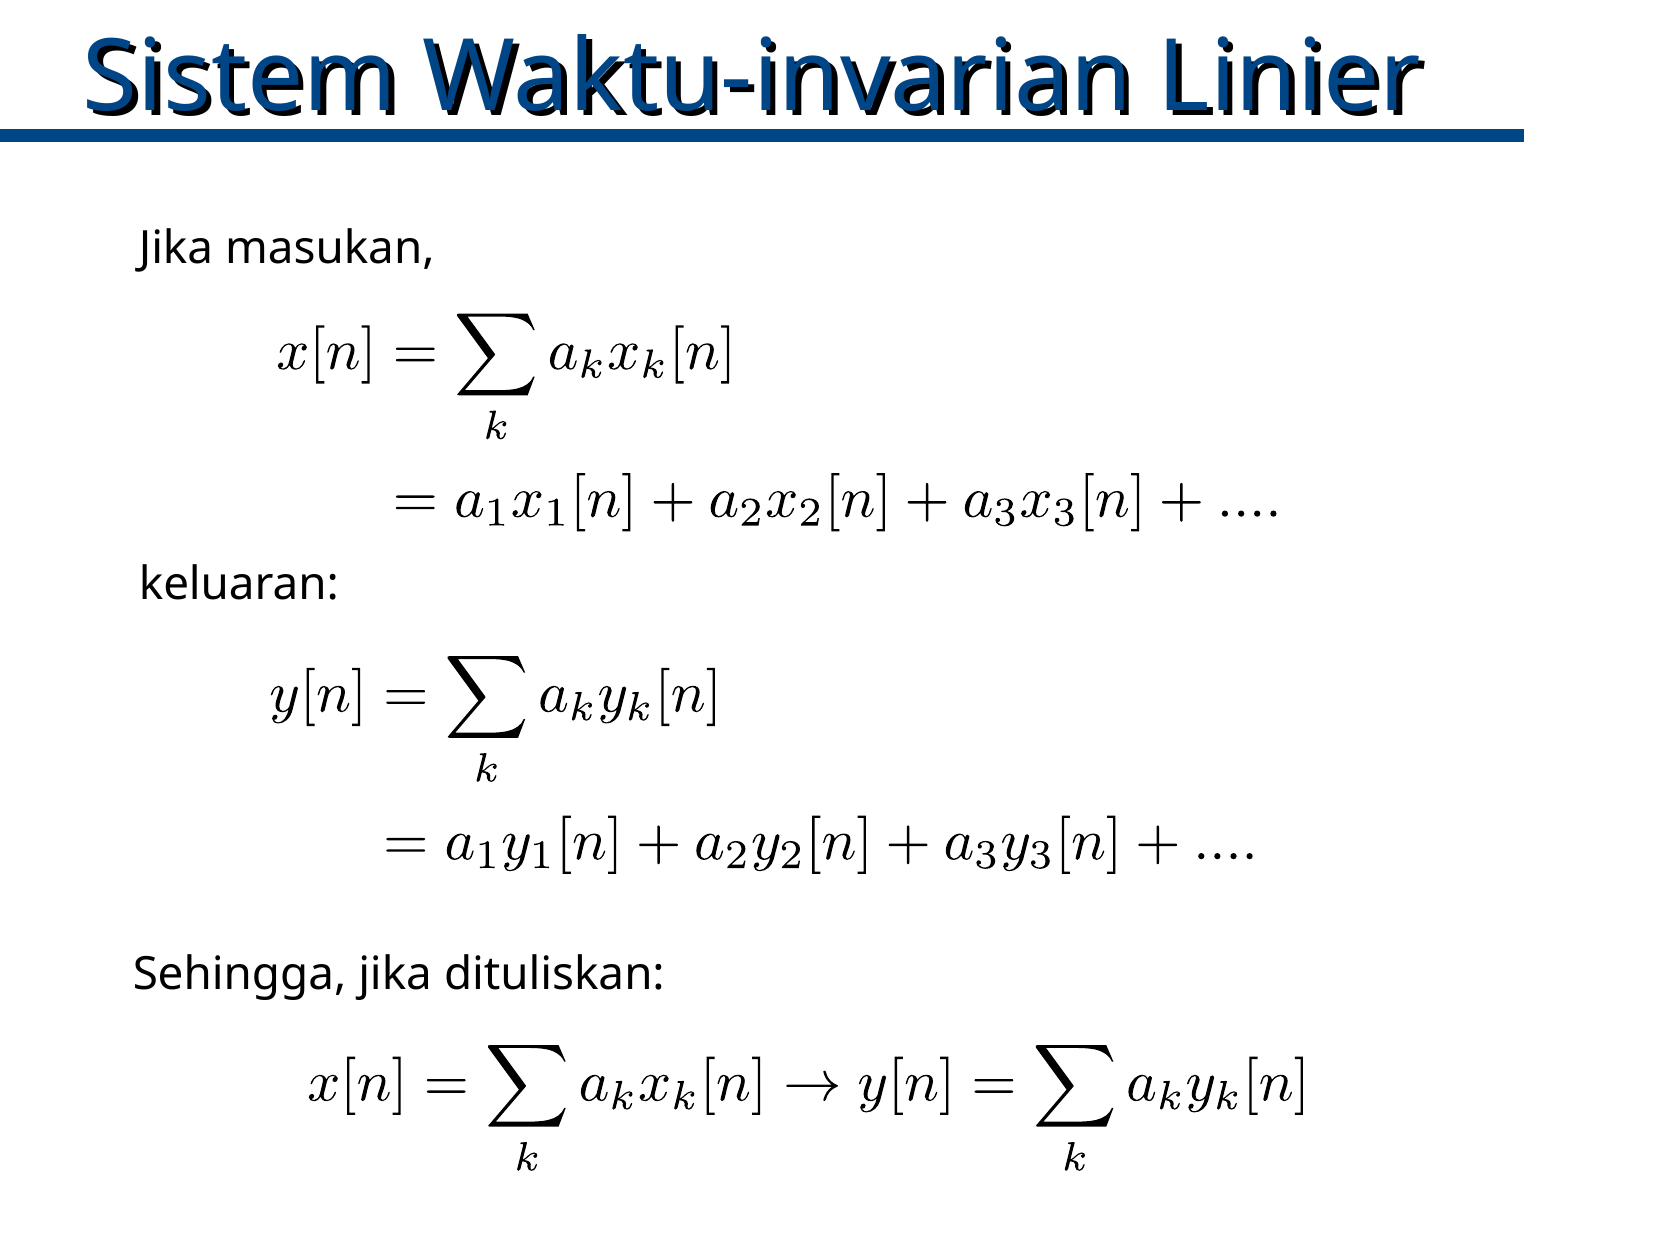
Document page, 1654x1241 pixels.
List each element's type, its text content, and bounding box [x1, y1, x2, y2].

text_box [307, 1039, 1310, 1171]
text_box Sistem Waktu-invarian Linier [82, 10, 1441, 129]
text_box [269, 650, 1258, 875]
text_box [276, 307, 1282, 532]
text_box Jika masukan, [124, 206, 479, 278]
text_box keluaran: [124, 543, 480, 615]
text_box [0, 129, 1524, 142]
text_box Sehingga, jika dituliskan: [118, 933, 685, 1005]
